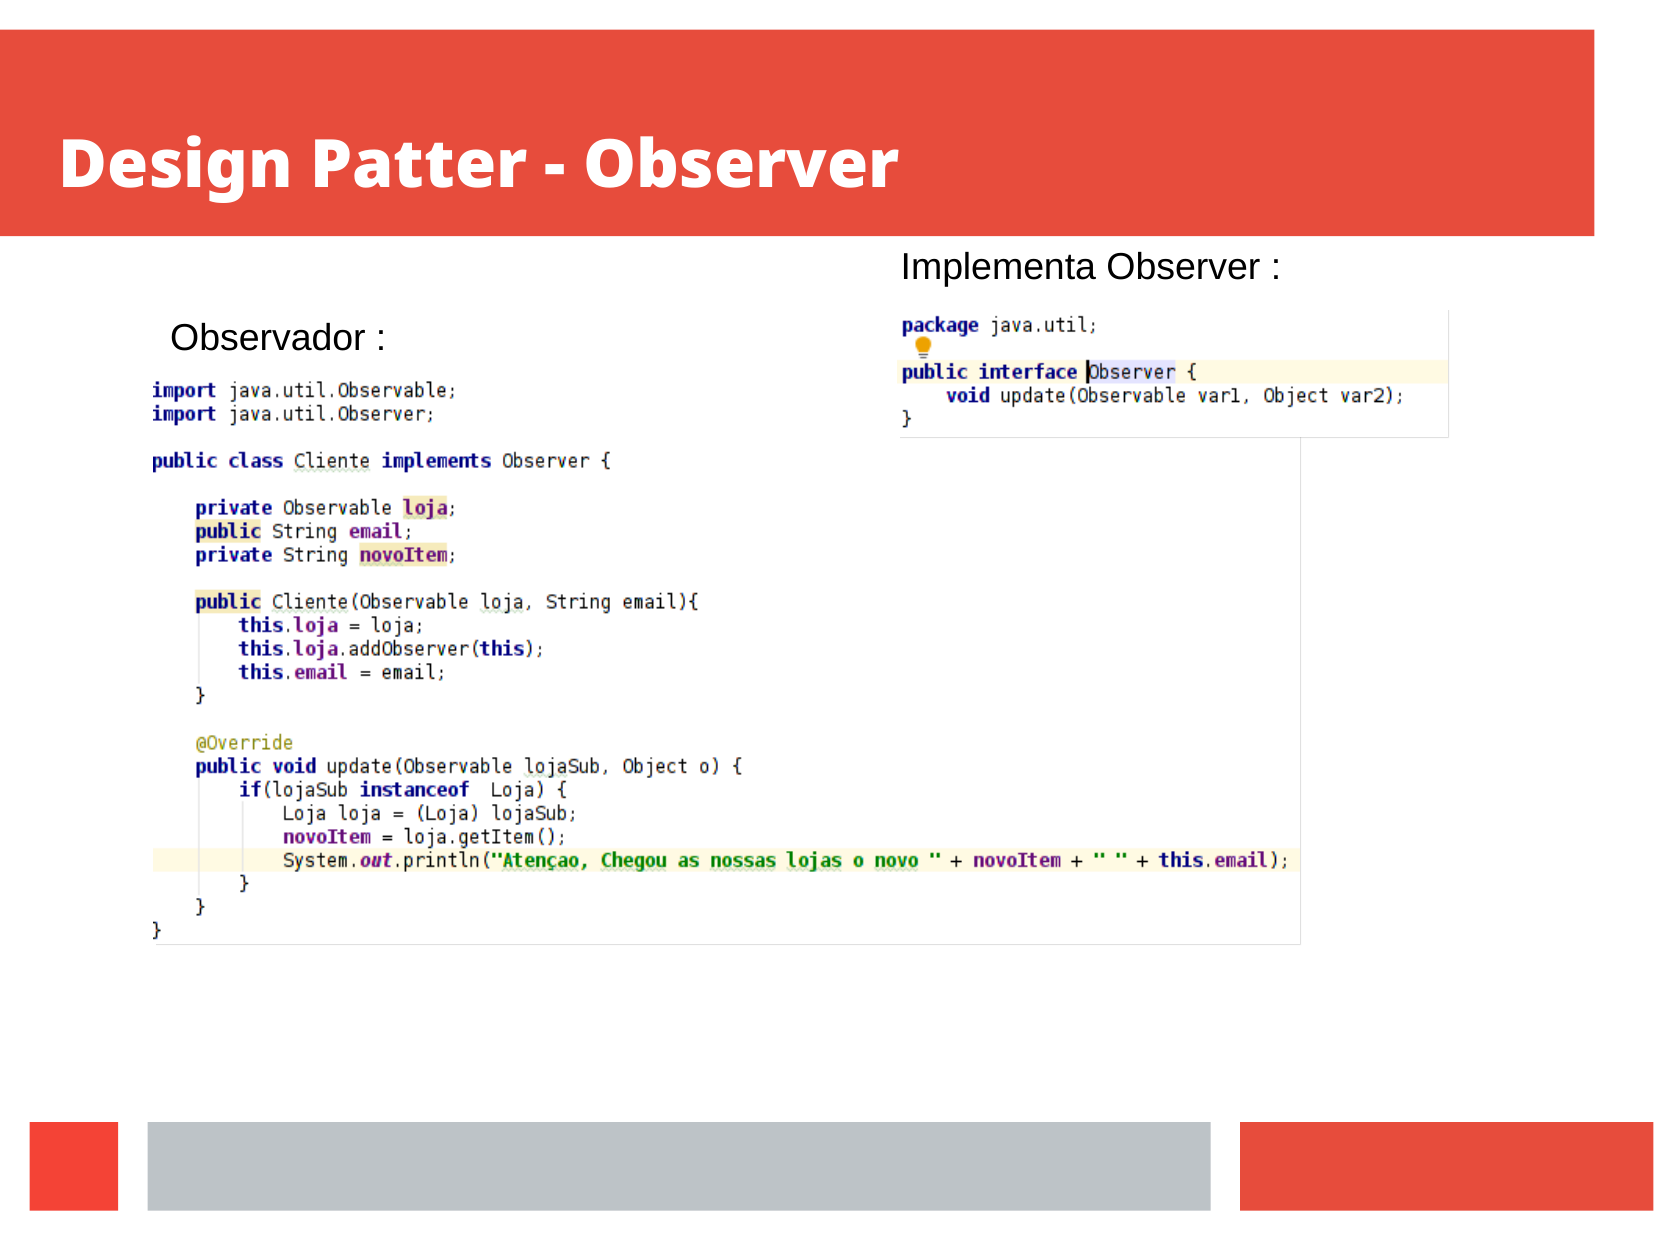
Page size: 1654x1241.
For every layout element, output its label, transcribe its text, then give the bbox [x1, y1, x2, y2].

text_box Observador : [155, 309, 402, 367]
title Design Patter - Observer [59, 59, 1595, 207]
picture [153, 307, 1448, 944]
text_box Implementa Observer : [885, 238, 1297, 296]
list [59, 324, 1565, 1093]
